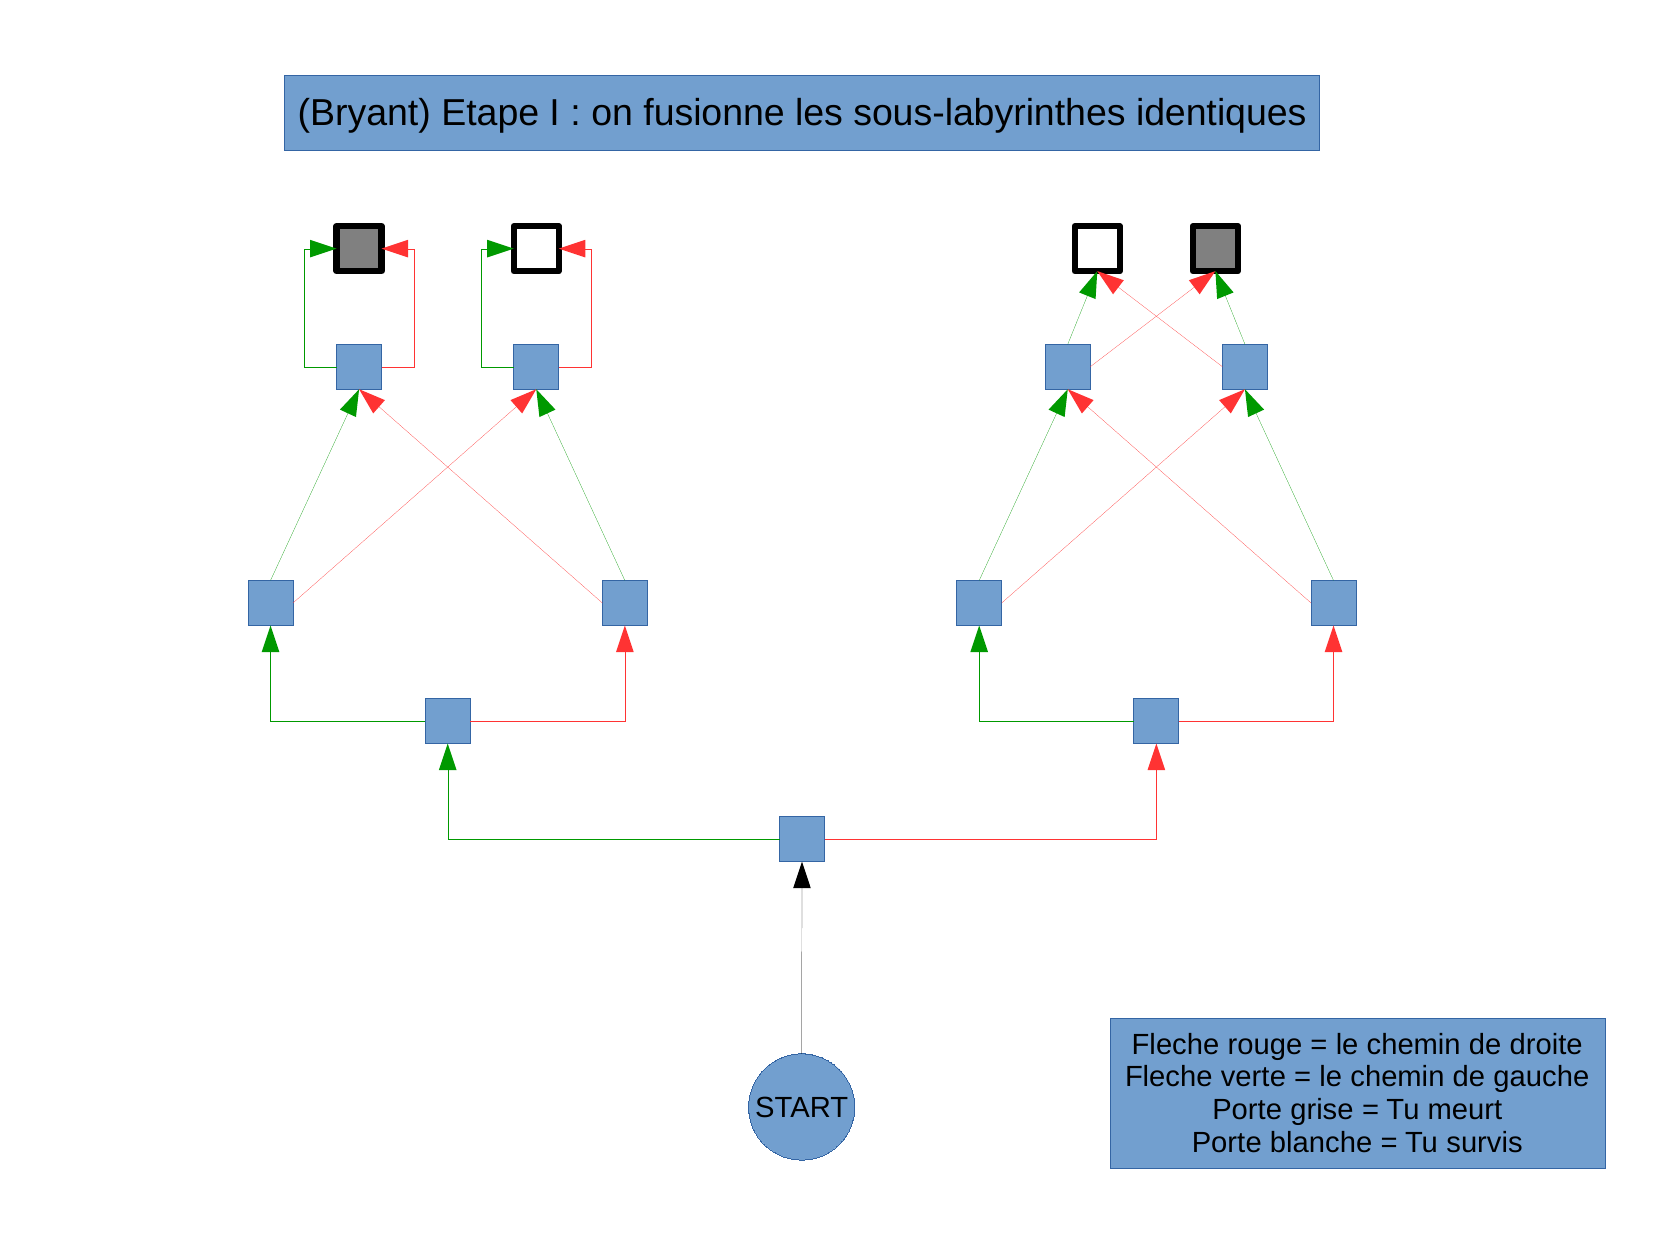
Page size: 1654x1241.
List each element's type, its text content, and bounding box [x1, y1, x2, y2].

text_box START [748, 1053, 855, 1161]
text_box [602, 580, 648, 626]
text_box [248, 580, 294, 626]
text_box Fleche rouge = le chemin de droite Fleche verte = le chemin de gauche Porte grise = Tu meurt Porte blanche = Tu survis [1110, 1018, 1606, 1169]
text_box [1074, 226, 1120, 272]
text_box [1133, 698, 1179, 744]
text_box [425, 698, 471, 744]
text_box [1192, 226, 1238, 272]
text_box [956, 580, 1002, 626]
text_box [513, 226, 559, 272]
text_box (Bryant) Etape I : on fusionne les sous-labyrinthes identiques [284, 75, 1320, 151]
text_box [513, 344, 559, 390]
text_box [1045, 344, 1091, 390]
text_box [336, 226, 382, 272]
text_box [779, 816, 825, 862]
text_box [1222, 344, 1268, 390]
text_box [336, 344, 382, 390]
text_box [1311, 580, 1357, 626]
